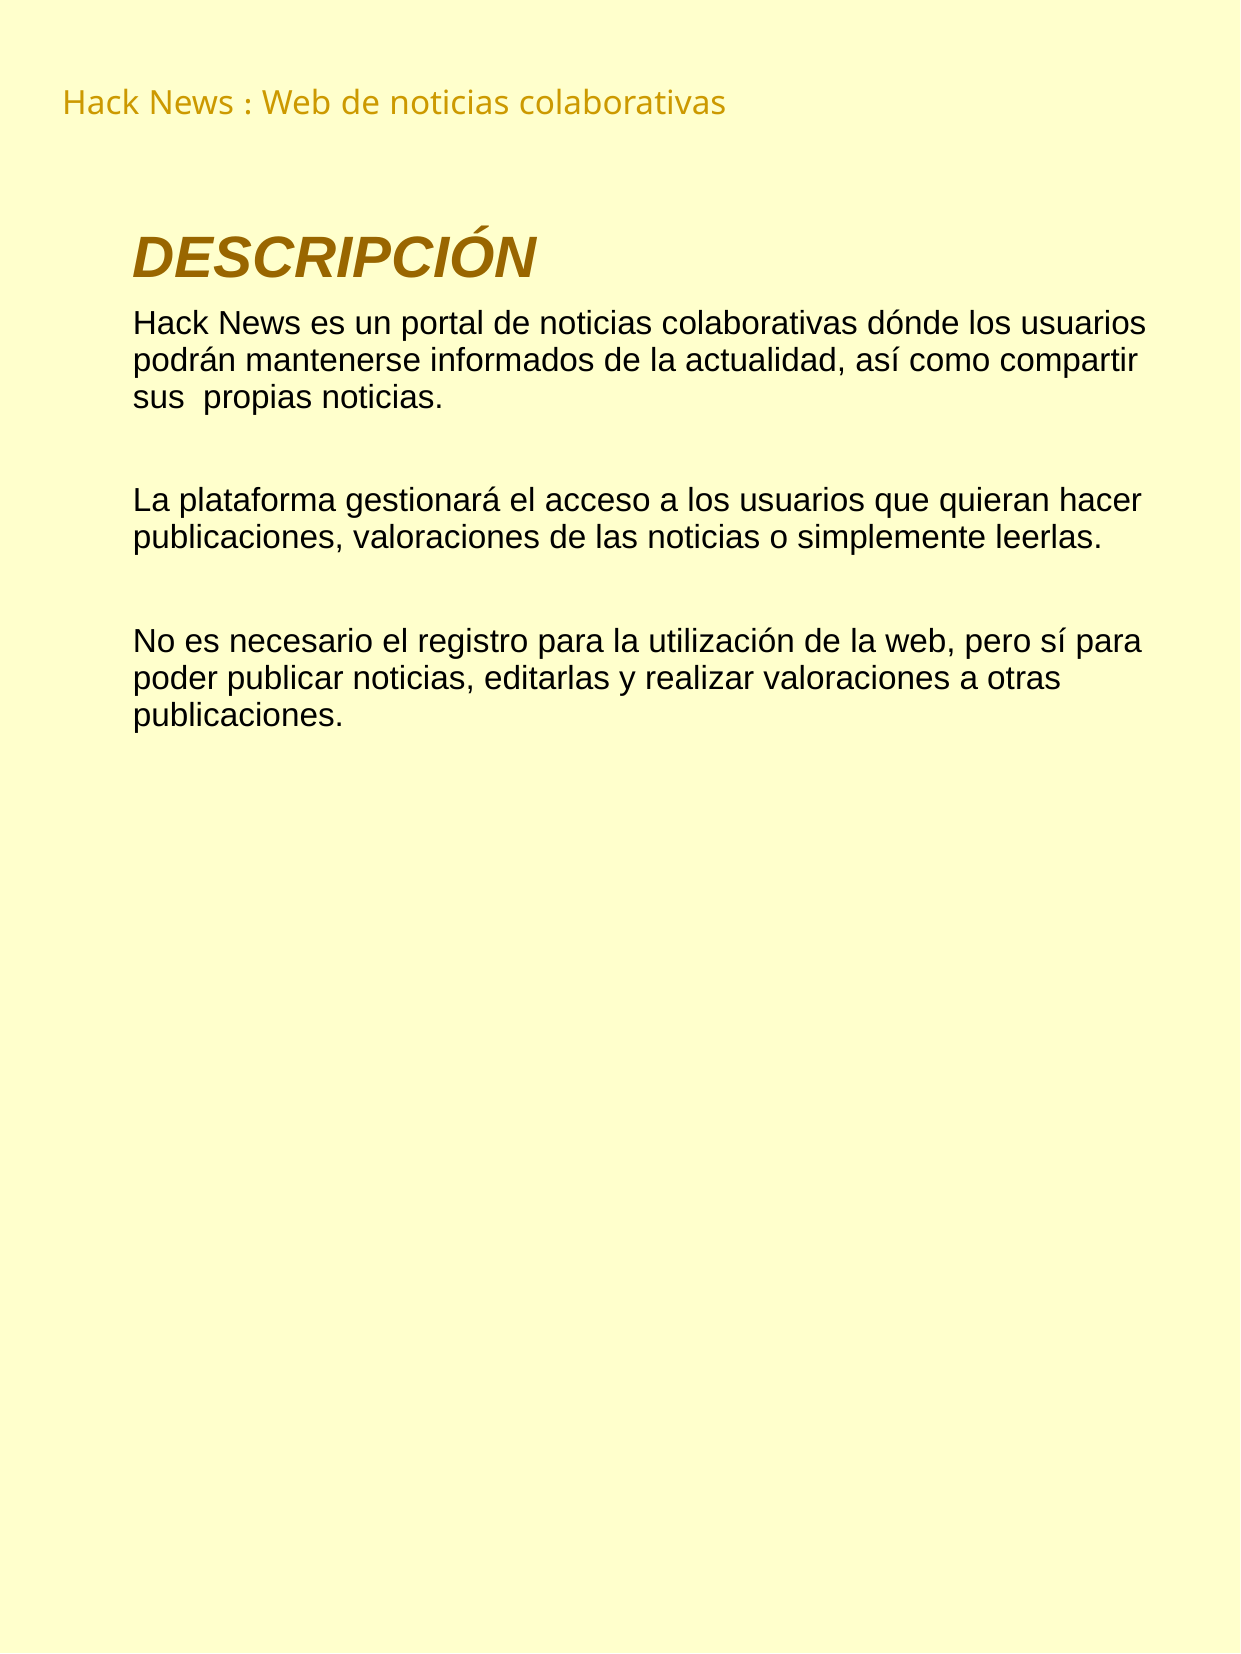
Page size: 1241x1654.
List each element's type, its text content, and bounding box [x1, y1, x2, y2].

list DESCRIPCIÓN Hack News es un portal de noticias colaborativas dónde los usuarios podrán mantenerse informados de la actualidad, así como compartir sus propias noticias. La plataforma gestionará el acceso a los usuarios que quieran hacer publicaciones, valoraciones de las noticias o simplemente leerlas. No es necesario el registro para la utilización de la web, pero sí para poder publicar noticias, editarlas y realizar valoraciones a otras publicaciones. [62, 225, 1179, 1546]
title Hack News : Web de noticias colaborativas [62, 65, 1179, 151]
